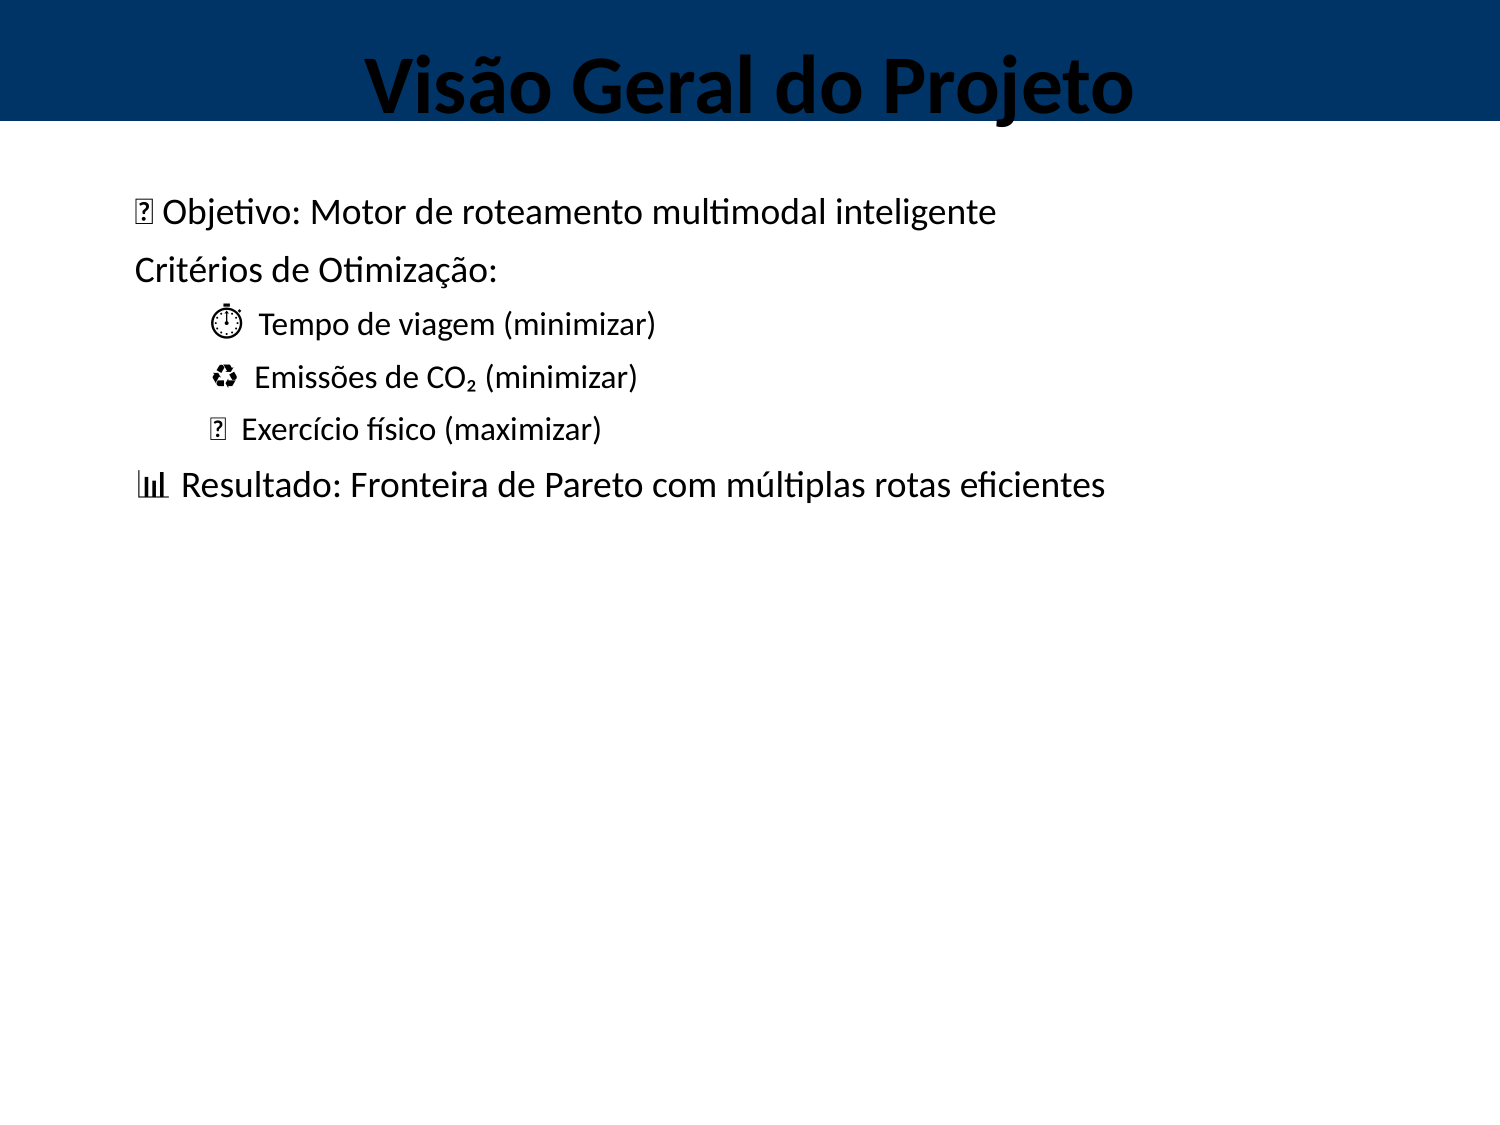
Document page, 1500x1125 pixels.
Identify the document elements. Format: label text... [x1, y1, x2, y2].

text_box 🎯 Objetivo: Motor de roteamento multimodal inteligente Critérios de Otimização: ⏱ Tempo de viagem (minimizar) ♻ Emissões de CO₂ (minimizar) 🚶 Exercício físico (maximizar) 📊 Resultado: Fronteira de Pareto com múltiplas rotas eficientes [119, 179, 1380, 513]
text_box [0, 0, 1500, 120]
text_box Visão Geral do Projeto [349, 22, 1151, 138]
